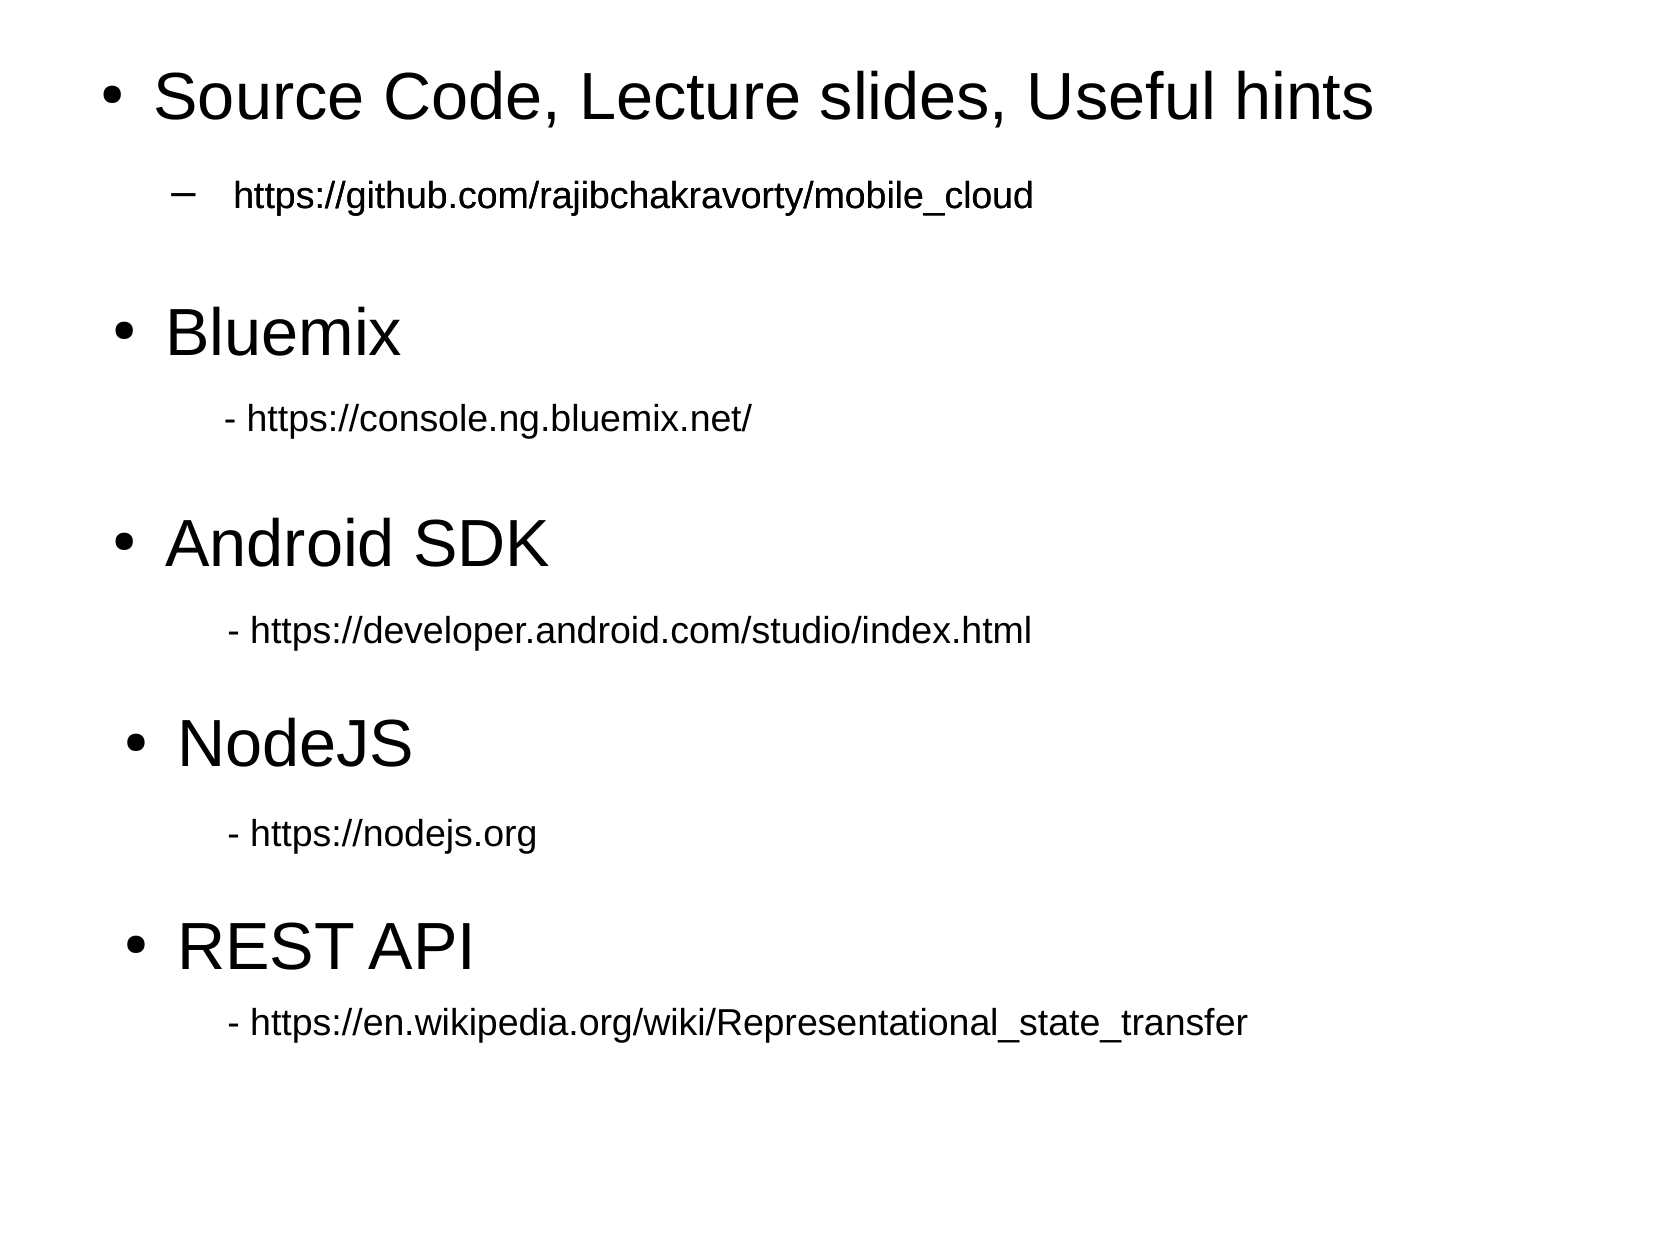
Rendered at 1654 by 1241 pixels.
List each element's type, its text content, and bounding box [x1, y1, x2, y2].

list REST API [106, 909, 1595, 1018]
text_box - https://console.ng.bluemix.net/ [208, 389, 1040, 447]
text_box - https://en.wikipedia.org/wiki/Representational_state_transfer [212, 994, 1323, 1052]
text_box - https://developer.android.com/studio/index.html [212, 602, 1134, 660]
list Android SDK [94, 505, 1583, 615]
text_box - https://nodejs.org [212, 805, 1134, 863]
text_box https://github.com/rajibchakravorty/mobile_cloud [218, 167, 1049, 225]
list Bluemix [94, 295, 1583, 404]
list Source Code, Lecture slides, Useful hints [82, 59, 1571, 168]
list NodeJS [106, 706, 1595, 815]
